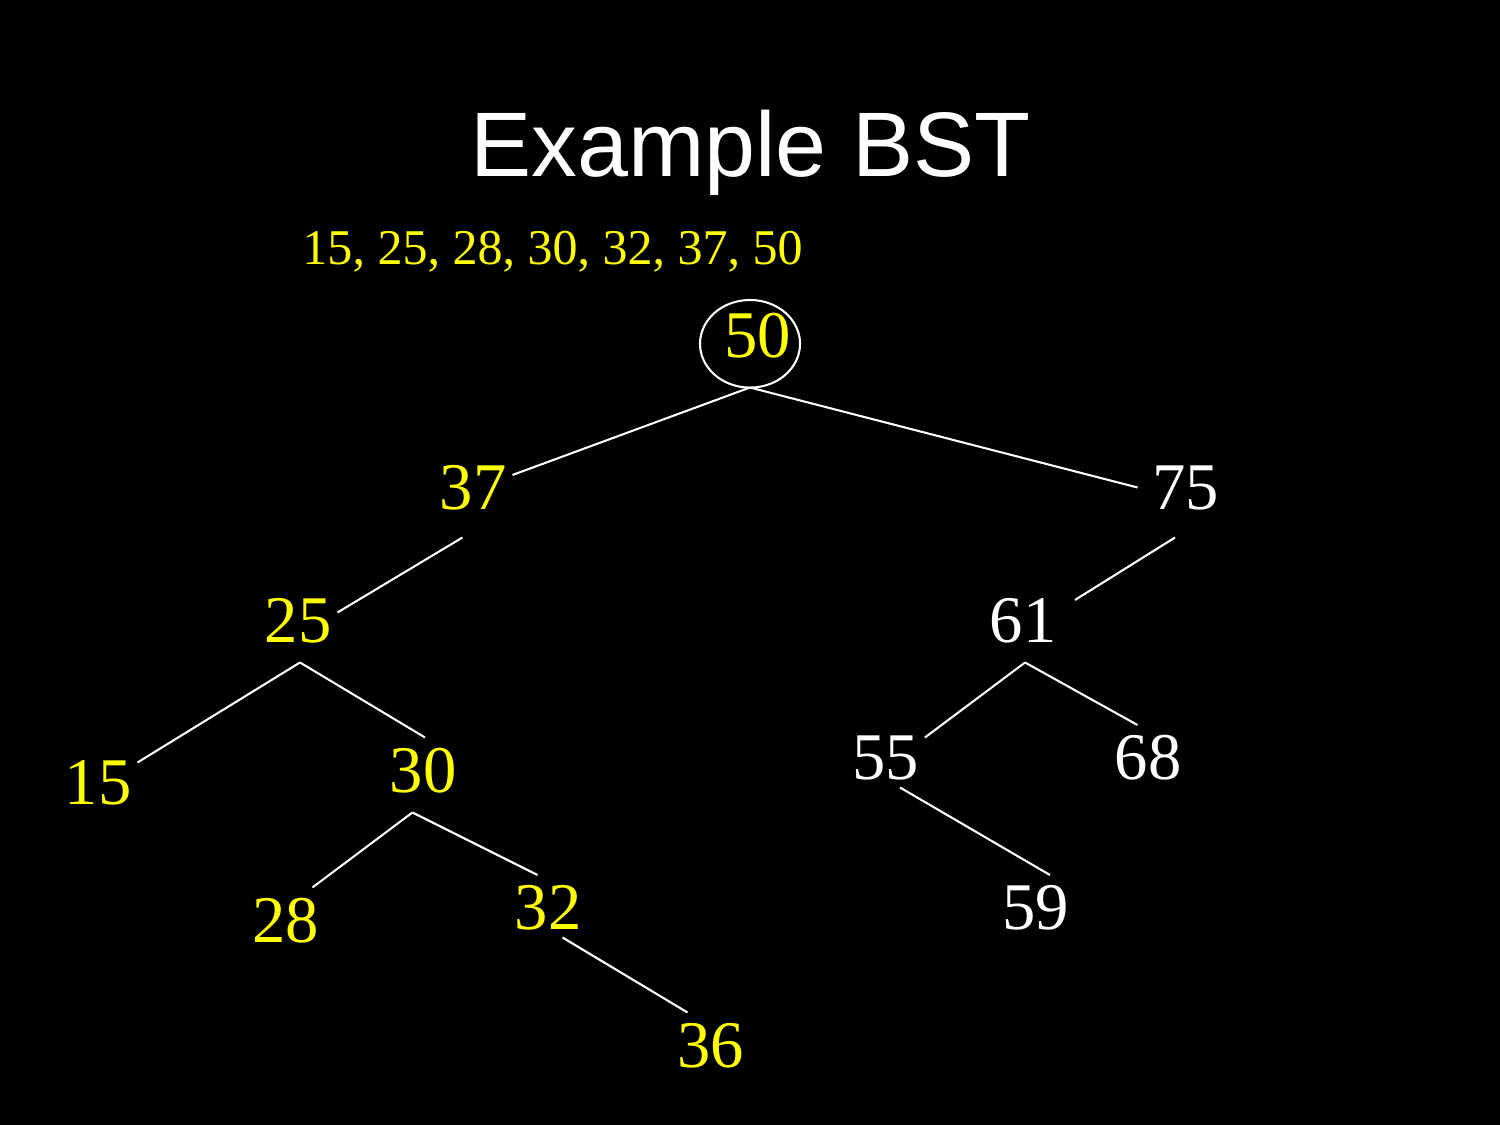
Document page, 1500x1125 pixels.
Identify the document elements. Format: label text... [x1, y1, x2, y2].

text_box 50 [709, 372, 719, 381]
text_box 61 [975, 574, 1072, 665]
text_box 55 [837, 712, 935, 802]
text_box 75 [1137, 442, 1235, 532]
text_box 50 [709, 302, 798, 381]
text_box 32 [500, 862, 597, 952]
text_box 50 [709, 290, 807, 381]
text_box 59 [987, 862, 1085, 952]
text_box 37 [425, 442, 522, 532]
text_box 15 [50, 737, 147, 827]
text_box 30 [375, 724, 472, 815]
text_box 36 [662, 999, 760, 1090]
title Example BST [22, 50, 1480, 240]
text_box 15, 25, 28, 30, 32, 37, 50 [287, 212, 818, 284]
text_box 68 [1100, 712, 1197, 802]
text_box 25 [250, 574, 347, 665]
text_box 28 [237, 874, 335, 965]
